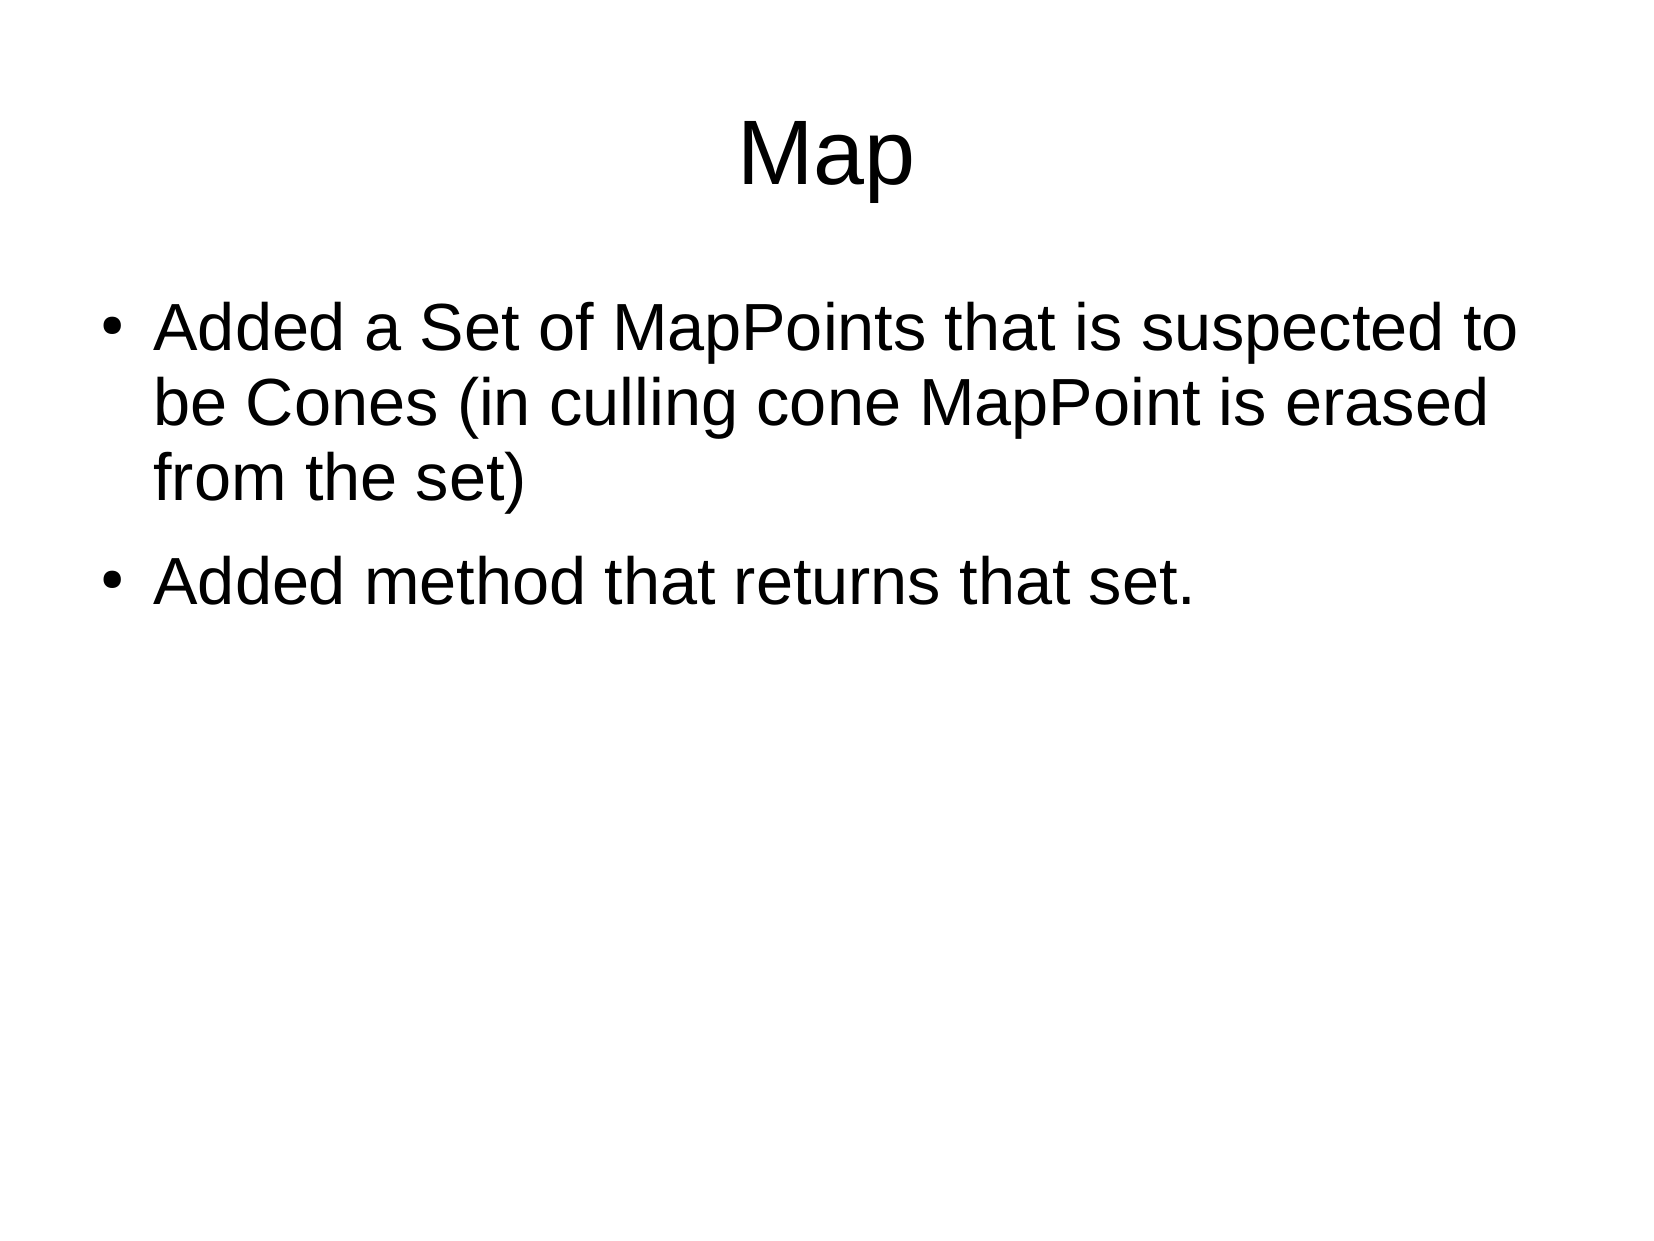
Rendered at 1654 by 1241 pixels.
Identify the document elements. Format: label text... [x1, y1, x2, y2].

list Added a Set of MapPoints that is suspected to be Cones (in culling cone MapPoint is erased from the set) Added method that returns that set. [82, 290, 1571, 1010]
title Map [82, 49, 1571, 257]
